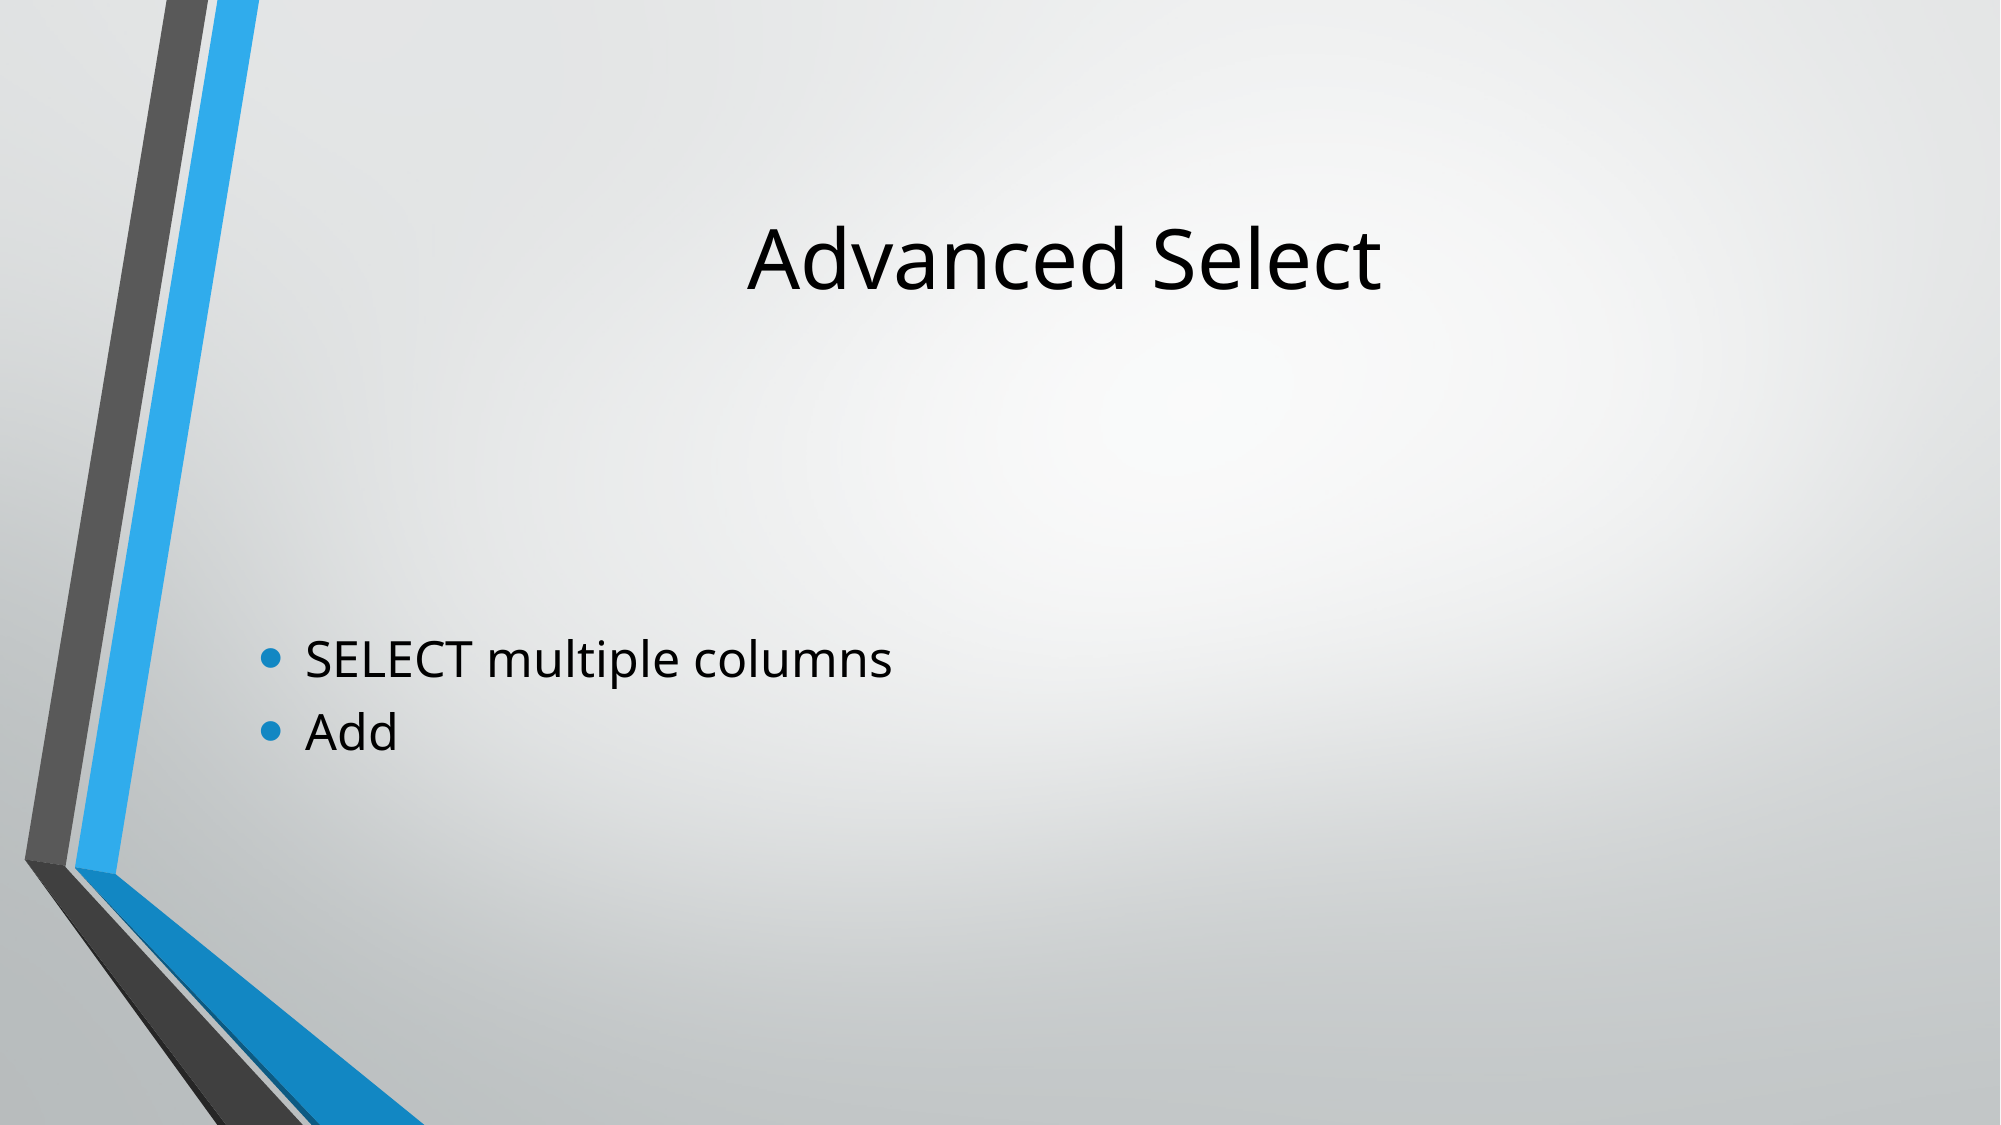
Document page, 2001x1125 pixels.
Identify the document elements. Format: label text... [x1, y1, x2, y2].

list SELECT multiple columns Add [243, 437, 1887, 950]
title Advanced Select [243, 112, 1887, 400]
